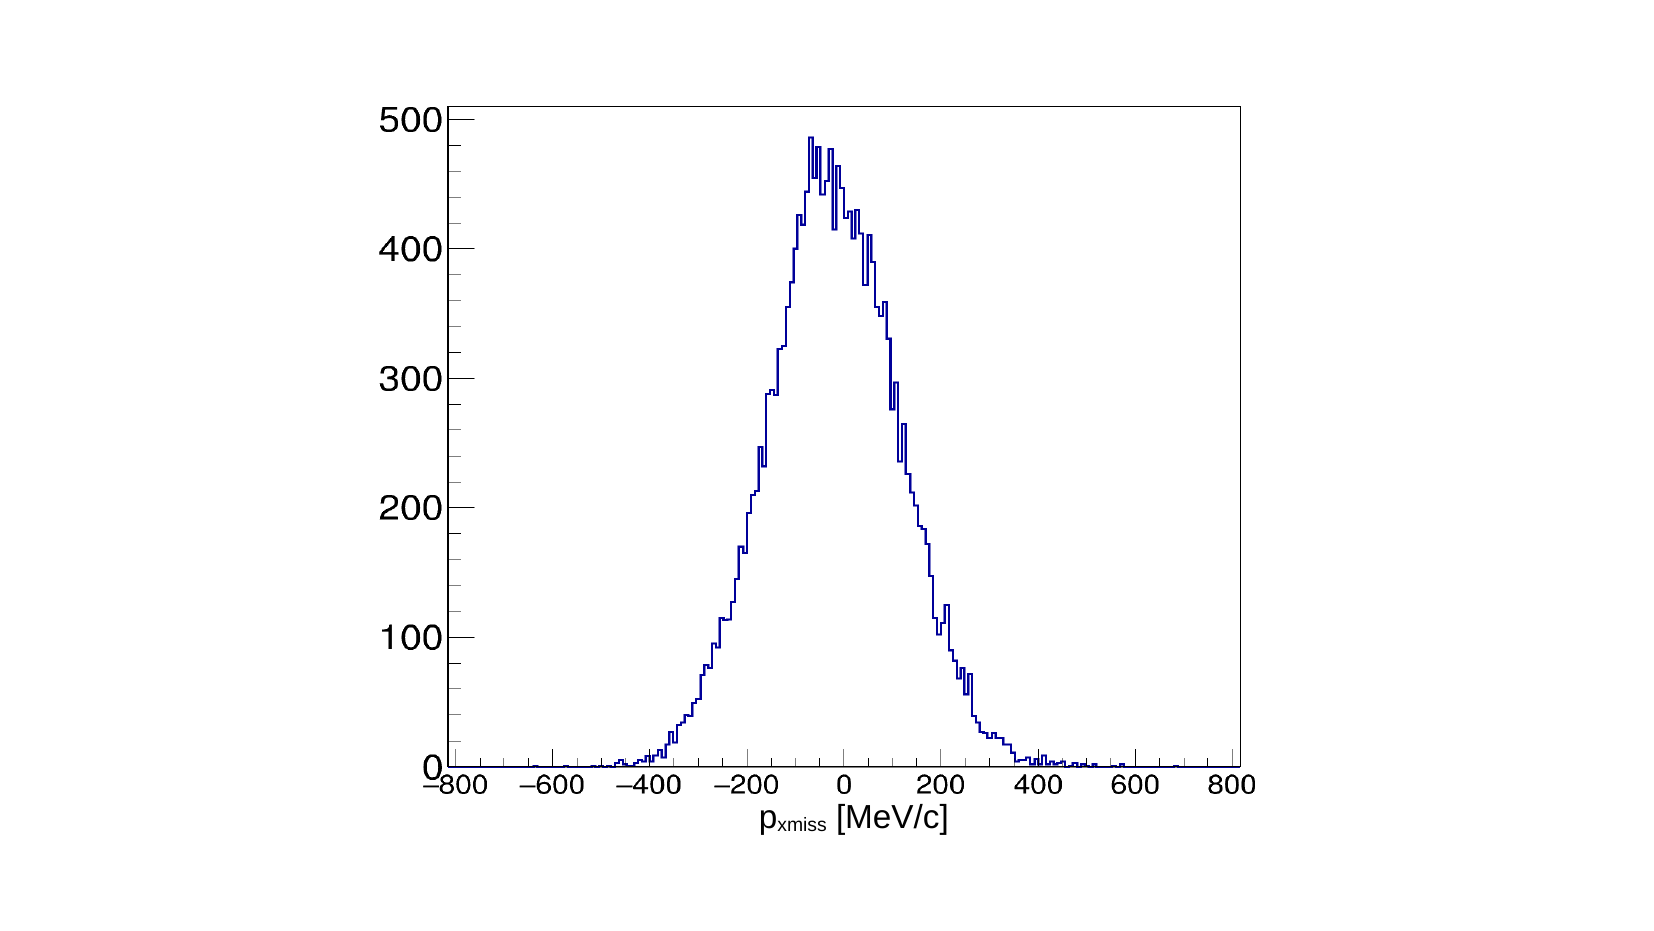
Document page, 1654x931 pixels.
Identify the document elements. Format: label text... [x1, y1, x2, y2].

picture [372, 88, 1258, 798]
text_box pxmiss [MeV/c] [744, 791, 1058, 881]
